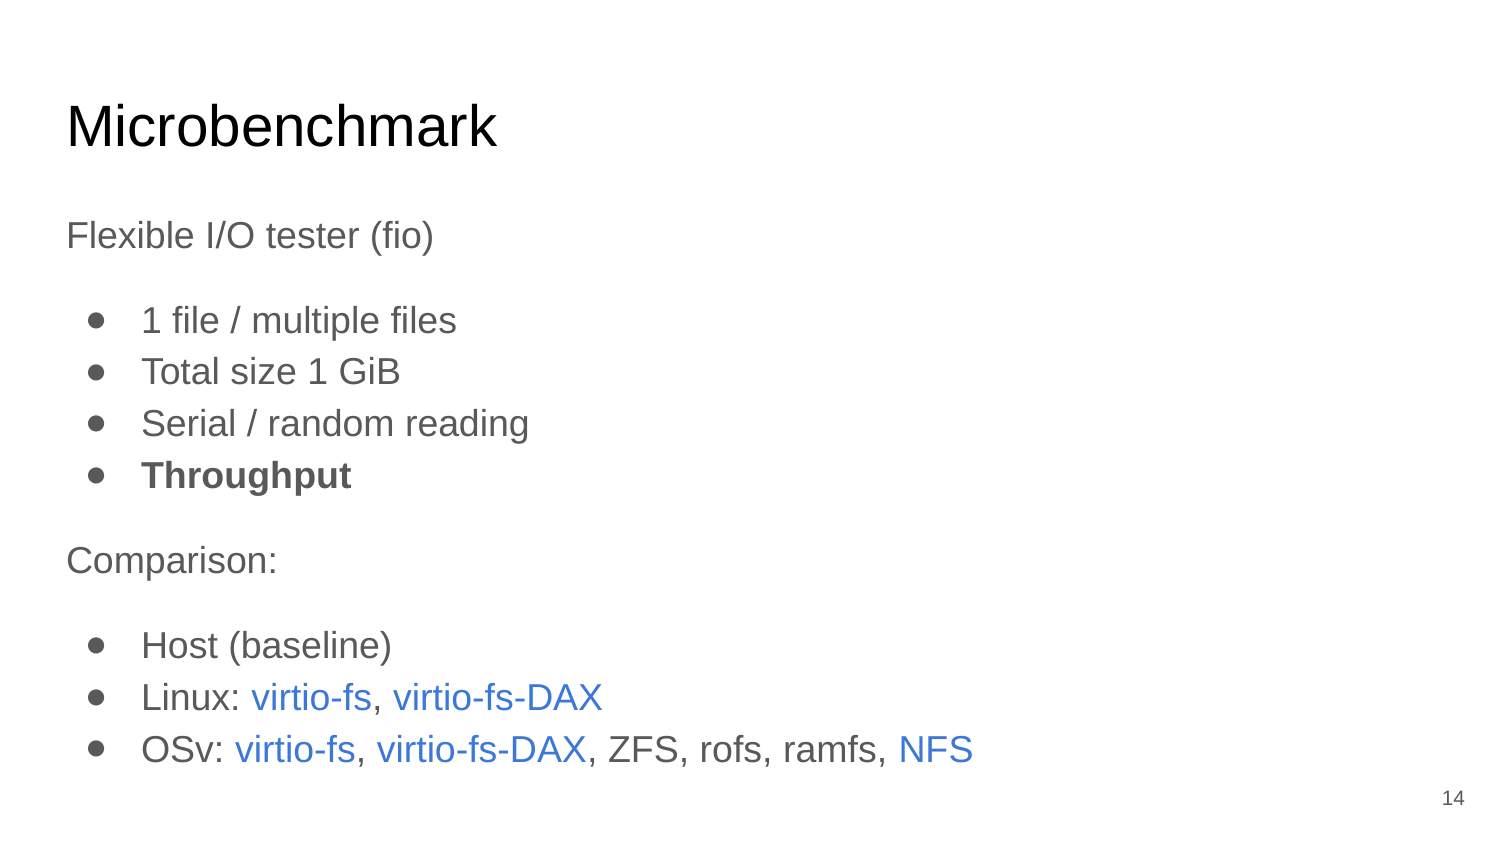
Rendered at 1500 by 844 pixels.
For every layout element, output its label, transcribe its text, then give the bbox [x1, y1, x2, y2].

slide_number <number> [1389, 764, 1480, 830]
list Flexible I/O tester (fio) 1 file / multiple files Total size 1 GiB Serial / random reading Throughput Comparison: Host (baseline) Linux: virtio-fs, virtio-fs-DAX OSv: virtio-fs, virtio-fs-DAX, ZFS, rofs, ramfs, NFS [51, 189, 1449, 750]
title Microbenchmark [51, 72, 1449, 167]
